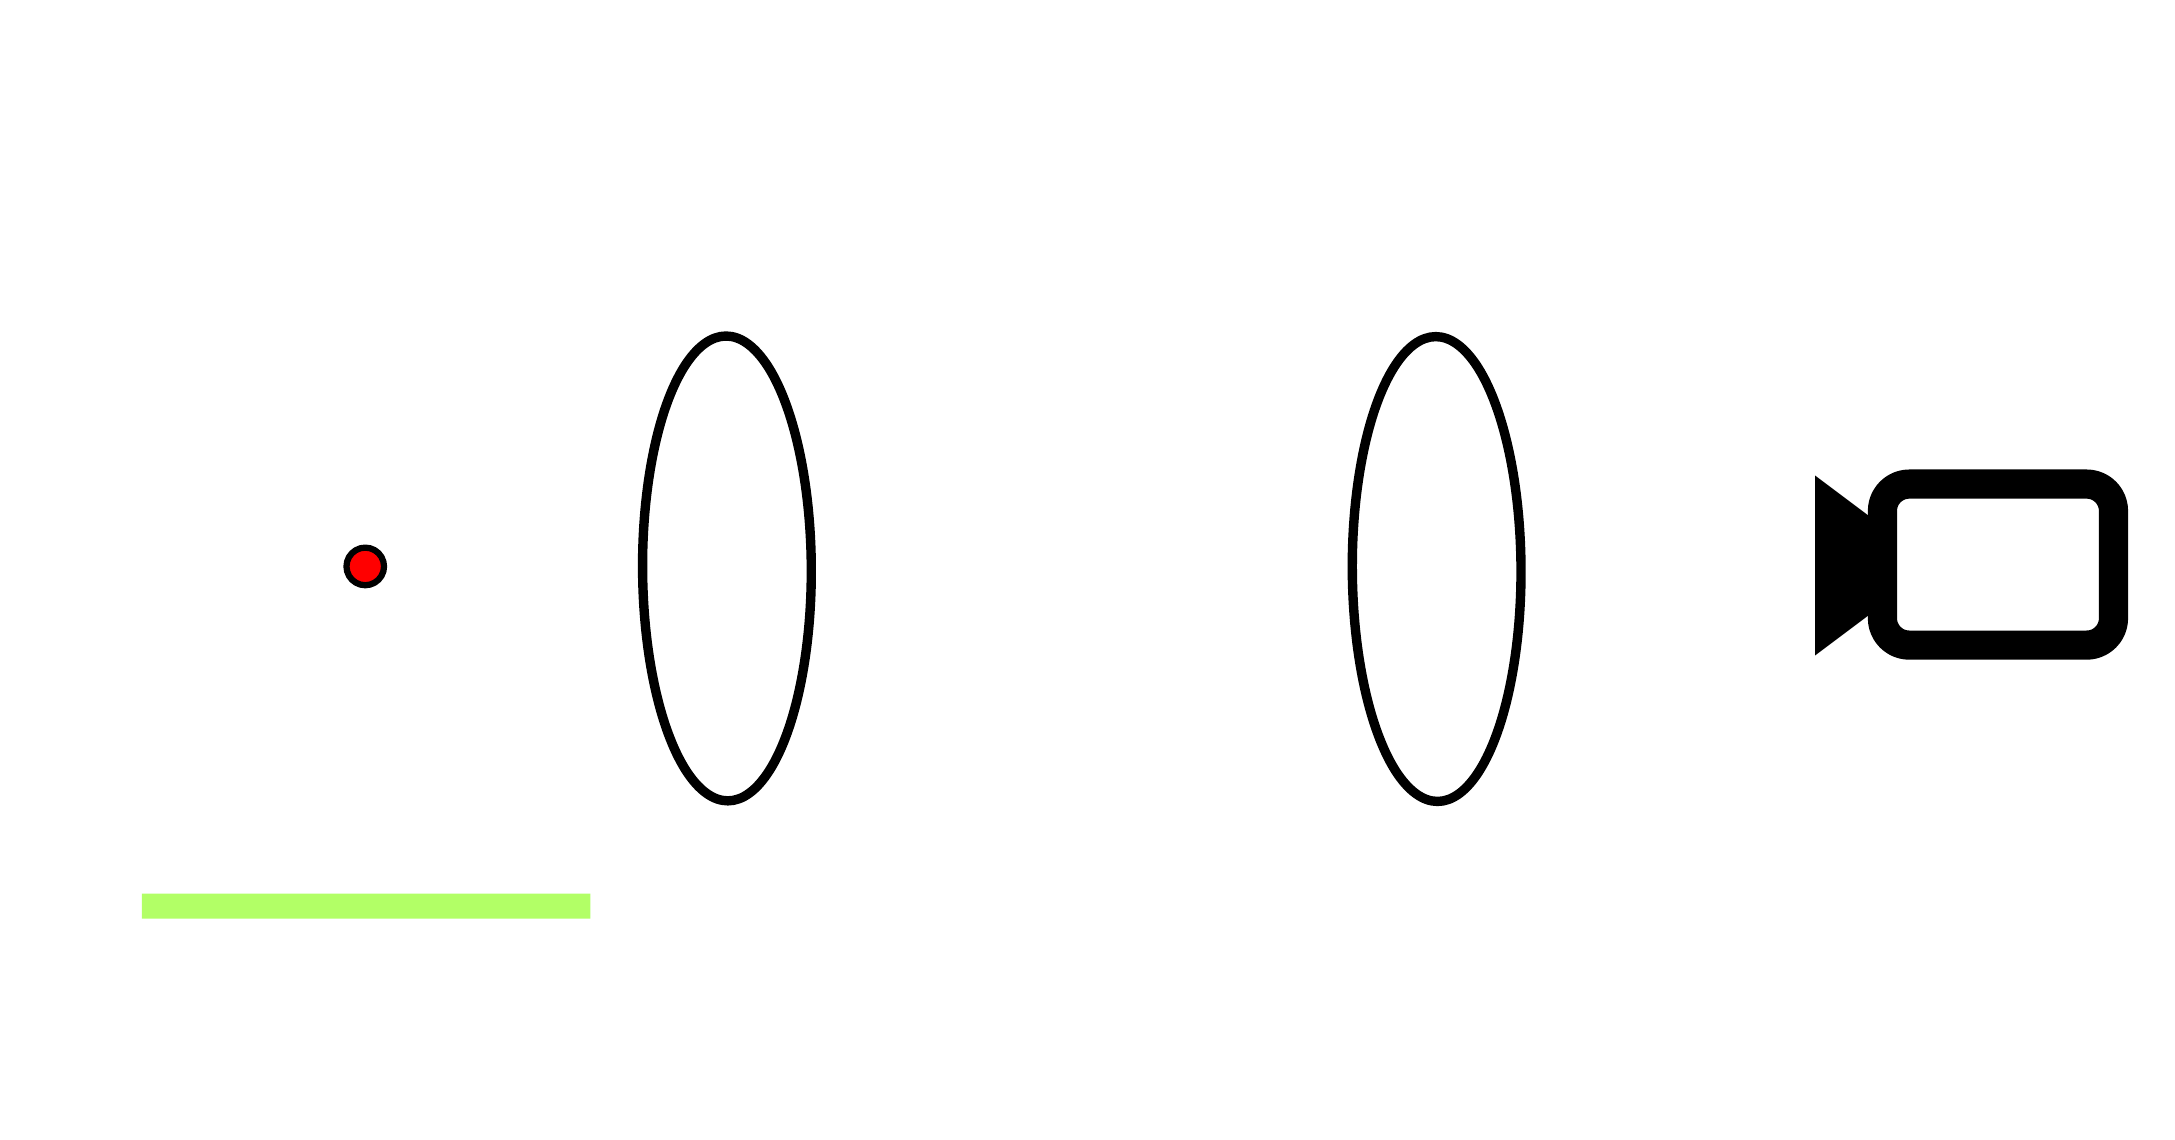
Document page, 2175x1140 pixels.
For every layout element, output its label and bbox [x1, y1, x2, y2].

text_box [642, 336, 812, 801]
text_box [1352, 336, 1522, 802]
text_box [1882, 484, 2114, 646]
text_box [346, 547, 385, 586]
text_box [1815, 475, 1876, 656]
